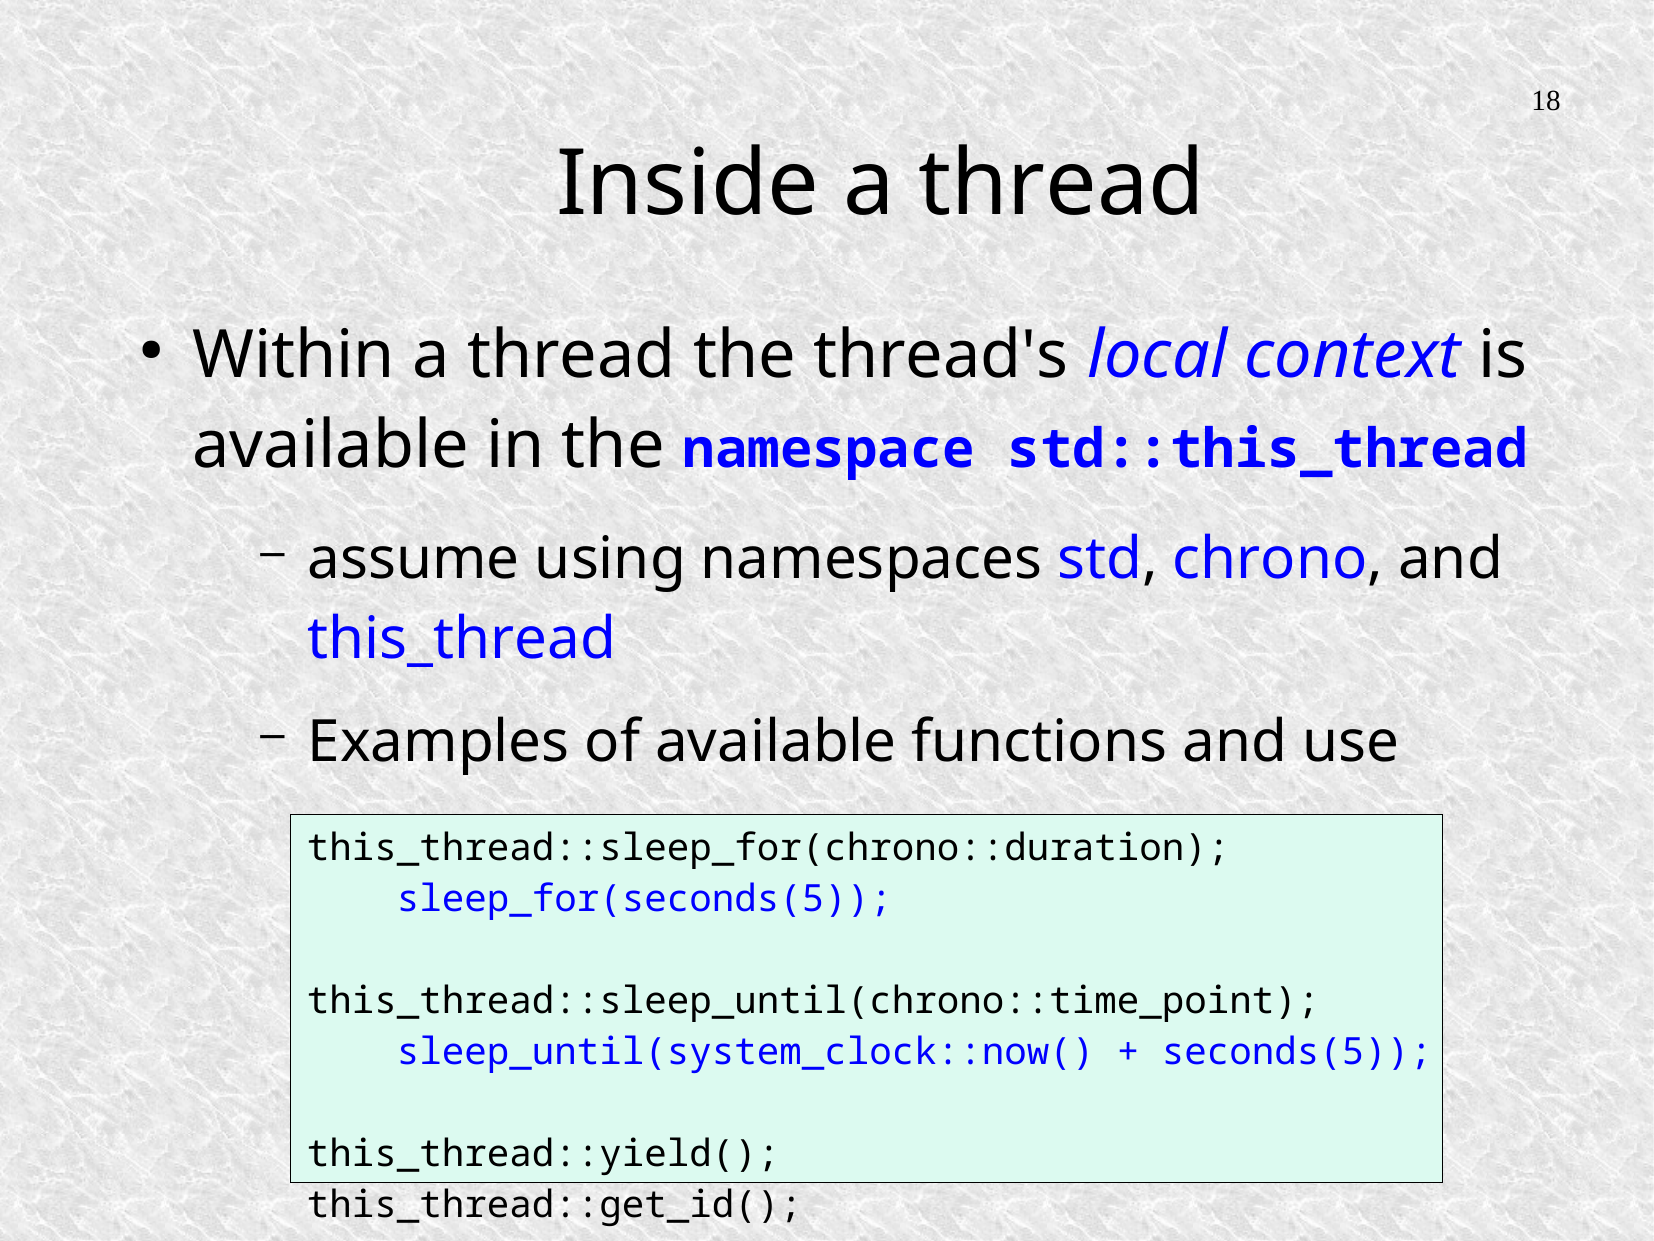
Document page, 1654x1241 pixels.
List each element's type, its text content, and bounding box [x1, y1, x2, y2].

text_box [290, 814, 1443, 1183]
list Within a thread the thread's local context is available in the namespace std::this_thread assume using namespaces std, chrono, and this_thread Examples of available functions and use [121, 305, 1600, 1176]
text_box this_thread::sleep_for(chrono::duration); sleep_for(seconds(5)); this_thread::sleep_until(chrono::time_point); sleep_until(system_clock::now() + seconds(5)); this_thread::yield(); this_thread::get_id(); [306, 820, 1432, 1213]
title Inside a thread [123, 73, 1536, 284]
picture [0, 0, 1654, 1241]
